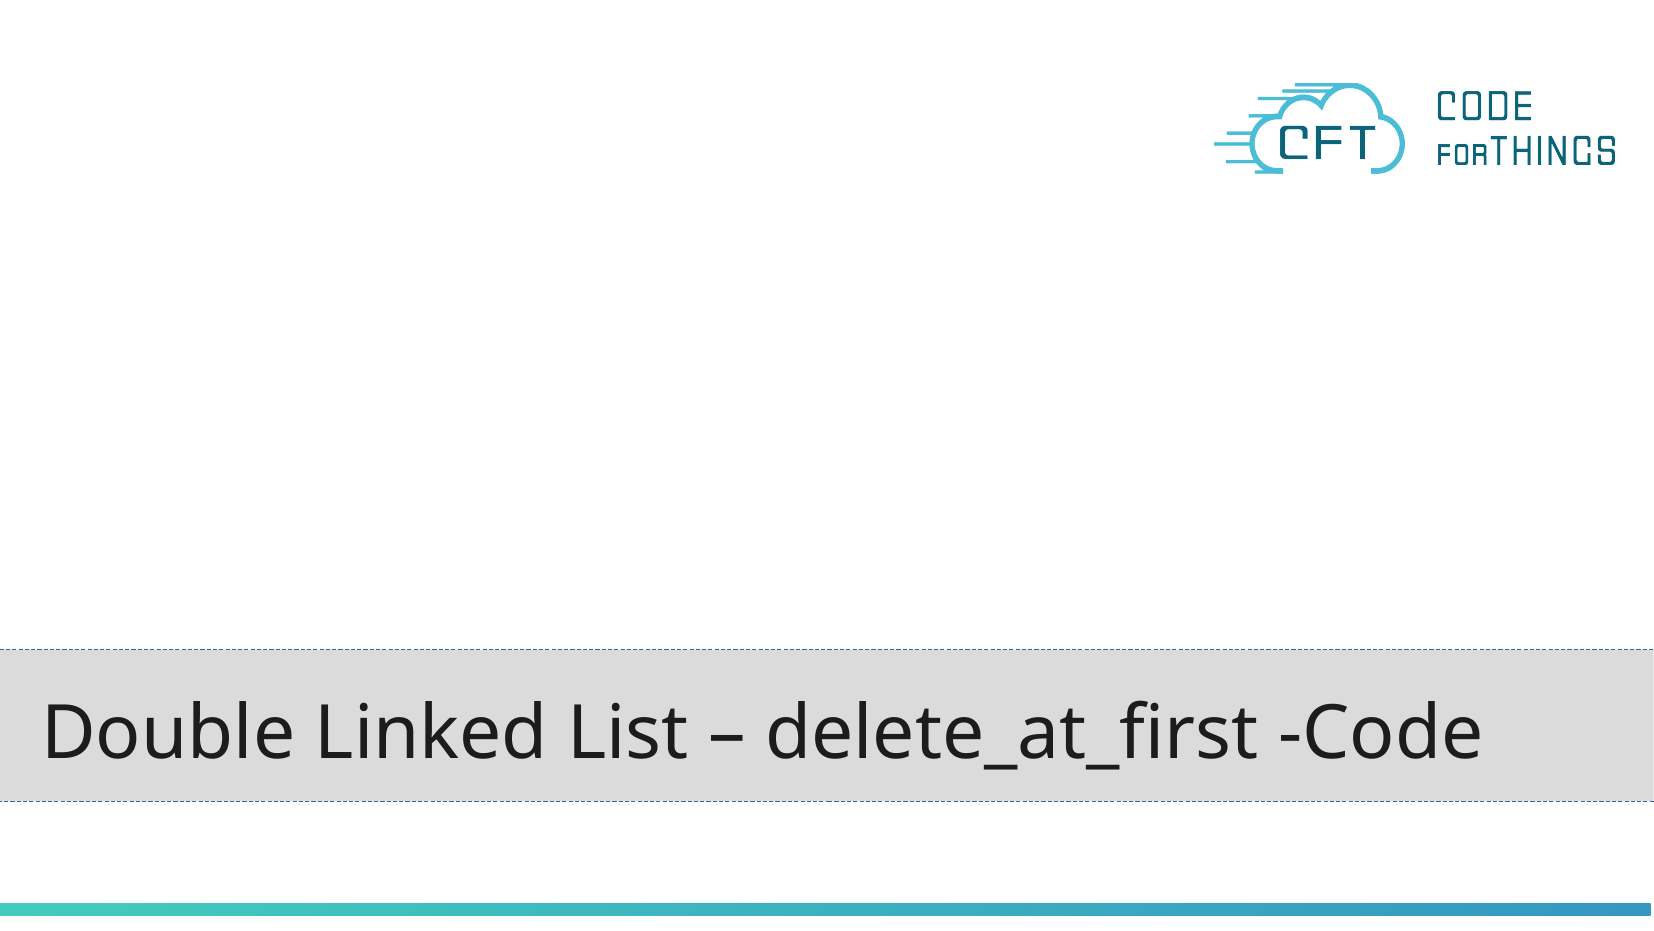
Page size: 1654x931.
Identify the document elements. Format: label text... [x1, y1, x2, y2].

title Double Linked List – delete_at_first -Code [41, 626, 1642, 832]
picture [1214, 83, 1615, 174]
